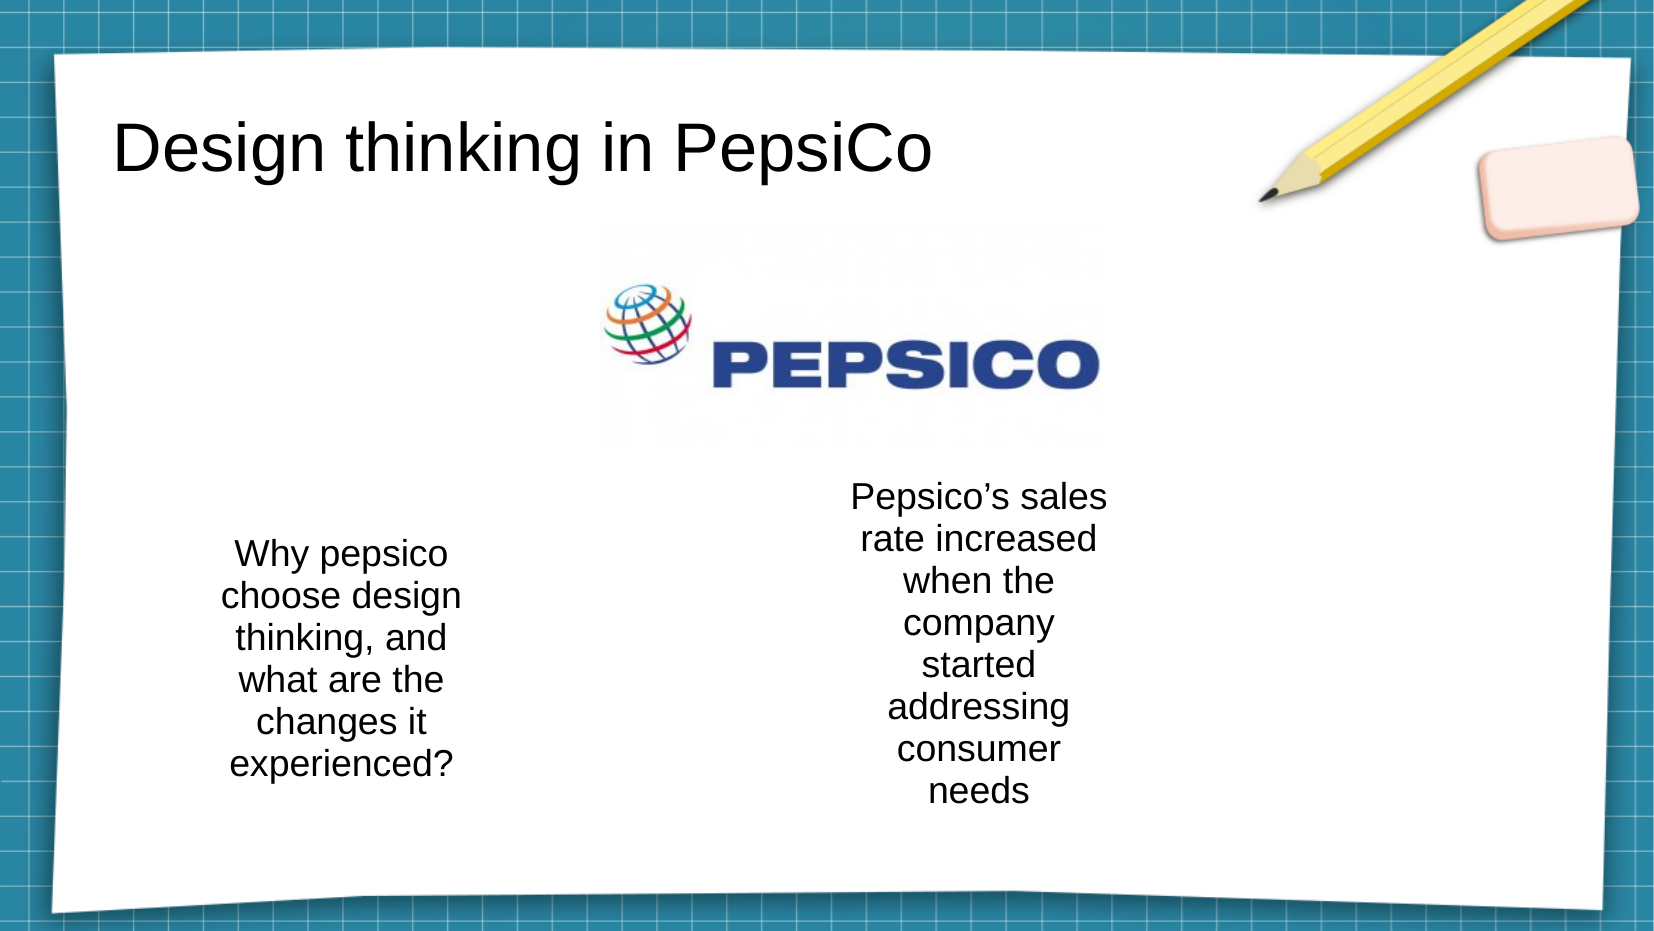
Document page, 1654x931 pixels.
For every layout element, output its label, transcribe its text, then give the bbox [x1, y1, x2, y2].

picture [0, 0, 1654, 931]
text_box Why pepsico choose design thinking, and what are the changes it experienced? [195, 525, 488, 582]
text_box Pepsico’s sales rate increased when the company started addressing consumer needs [832, 468, 1126, 526]
title Design thinking in PepsiCo [112, 69, 1013, 226]
